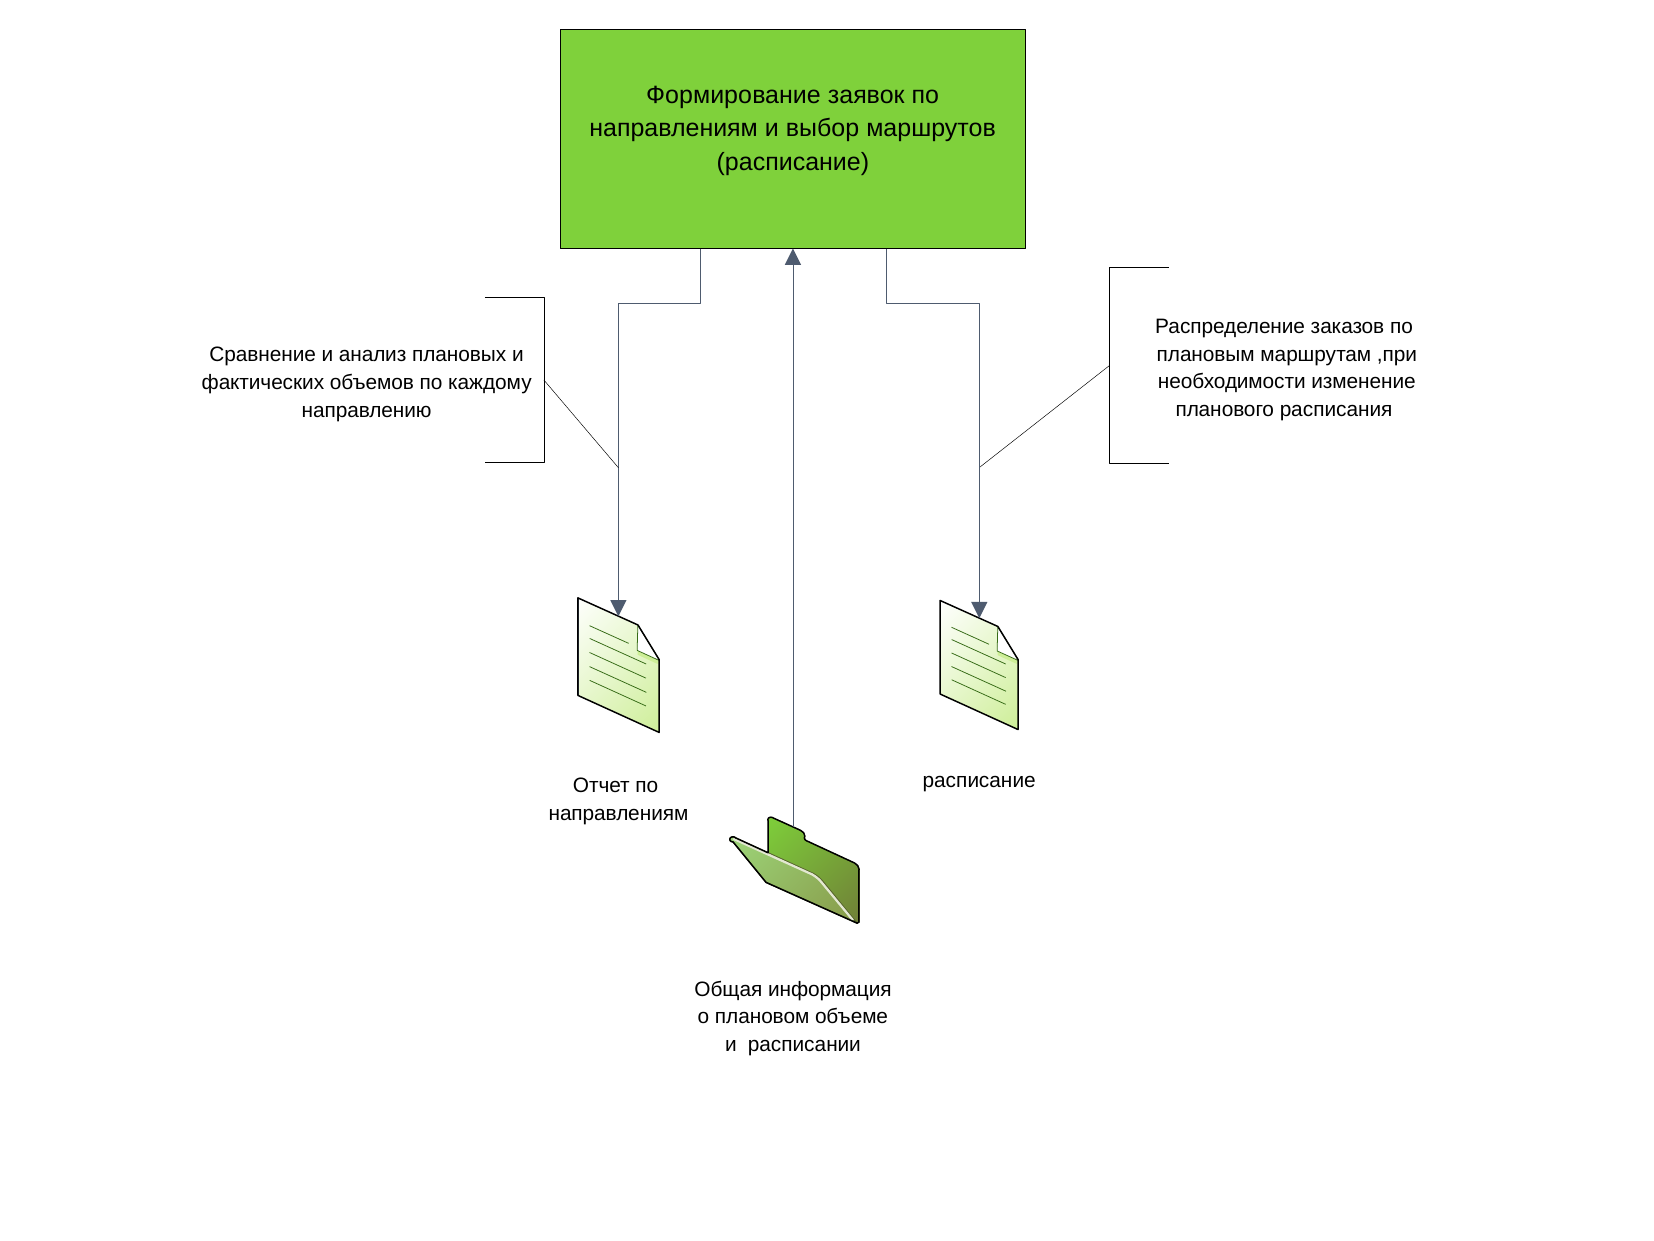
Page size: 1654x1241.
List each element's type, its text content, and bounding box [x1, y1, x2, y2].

text_box [998, 632, 1015, 658]
text_box [769, 819, 858, 921]
text_box [941, 603, 1017, 727]
text_box Отчет по направлениям [489, 755, 748, 839]
text_box Сравнение и анализ плановых и фактических объемов по каждому направлению [189, 292, 544, 468]
text_box [638, 630, 656, 658]
text_box Распределение заказов по плановым маршрутам ,при необходимости изменение планового расписания [1109, 260, 1465, 470]
text_box [579, 600, 658, 730]
text_box Общая информация о плановом объеме и расписании [610, 942, 976, 1087]
text_box Формирование заявок по направлениям и выбор маршрутов (расписание) [560, 29, 1026, 249]
text_box [765, 815, 770, 851]
text_box расписание [872, 752, 1087, 805]
text_box [735, 842, 848, 917]
